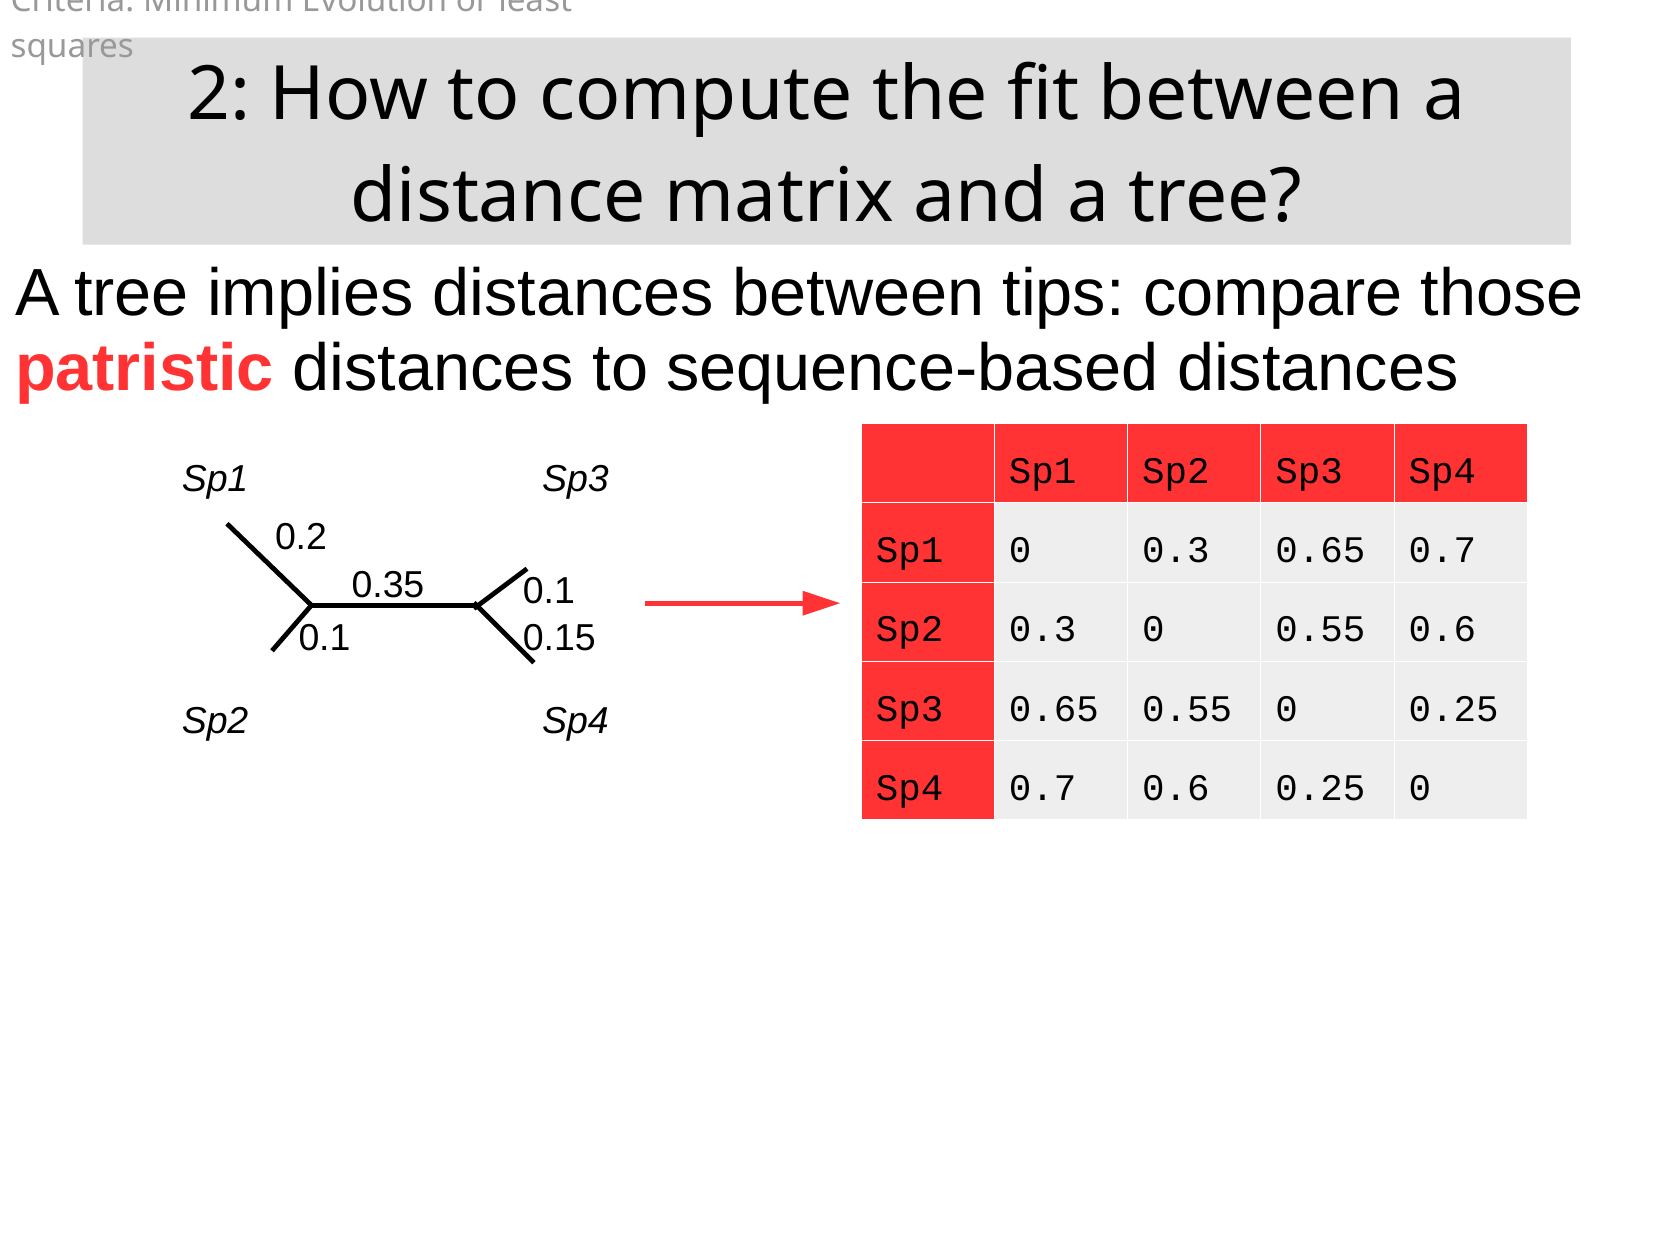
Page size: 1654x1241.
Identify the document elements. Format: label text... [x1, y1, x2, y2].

table_cell 0.6 [1395, 583, 1527, 661]
table_cell 0.25 [1395, 662, 1527, 740]
text_box 0.1 [283, 609, 374, 670]
table_cell 0.3 [1128, 503, 1260, 582]
table_cell 0.7 [995, 741, 1127, 819]
text_box Sp1 [167, 408, 273, 507]
text_box 0.2 [260, 508, 351, 569]
table_cell 0 [995, 503, 1127, 582]
text_box Sp3 [527, 449, 633, 548]
table_cell Sp2 [862, 583, 994, 661]
table_cell 0 [1128, 583, 1260, 661]
table_cell 0.6 [1128, 741, 1260, 819]
table_cell 0.3 [995, 583, 1127, 661]
text_box Sp2 [167, 650, 273, 749]
table_cell 0.65 [1261, 503, 1394, 582]
table_cell Sp1 [862, 503, 994, 582]
table_cell 0.55 [1128, 662, 1260, 740]
table_cell 0.55 [1261, 583, 1394, 661]
title 2: How to compute the fit between a distance matrix and a tree? [82, 37, 1571, 245]
text_box 0.15 [508, 609, 618, 666]
table_header Sp1 [995, 424, 1127, 502]
table_header Sp3 [1261, 424, 1394, 502]
text_box 0.1 [508, 561, 599, 609]
table_cell 0 [1395, 741, 1527, 819]
table_cell 0 [1261, 662, 1394, 740]
table_header Sp2 [1128, 424, 1260, 502]
table_header [862, 424, 994, 502]
table_cell Sp3 [862, 662, 994, 740]
table_cell Sp4 [862, 741, 994, 819]
table_cell 0.7 [1395, 503, 1527, 582]
text_box Sp4 [527, 650, 633, 749]
text_box 0.35 [336, 555, 453, 613]
text_box Criteria: Minimum Evolution or least squares [10, 0, 676, 73]
table_cell 0.25 [1261, 741, 1394, 819]
list A tree implies distances between tips: compare those patristic distances to sequence-based distances [15, 254, 1654, 604]
table_header Sp4 [1395, 424, 1527, 502]
table_cell 0.65 [995, 662, 1127, 740]
